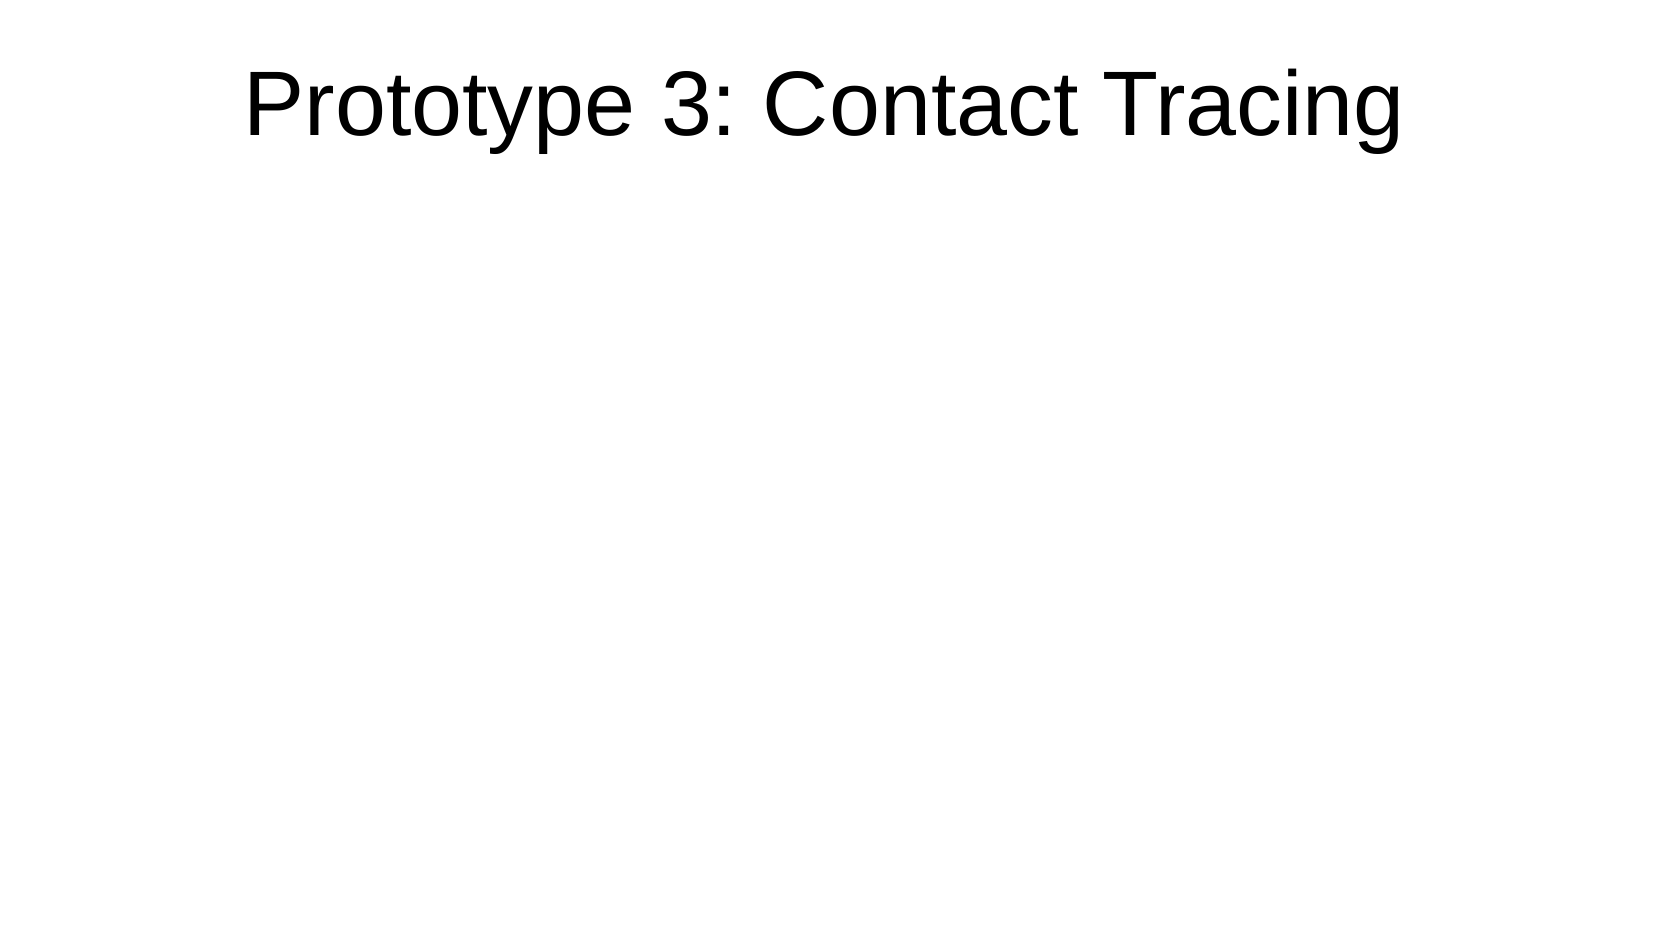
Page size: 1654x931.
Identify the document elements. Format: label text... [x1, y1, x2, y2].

title Prototype 3: Contact Tracing [0, 0, 1651, 206]
